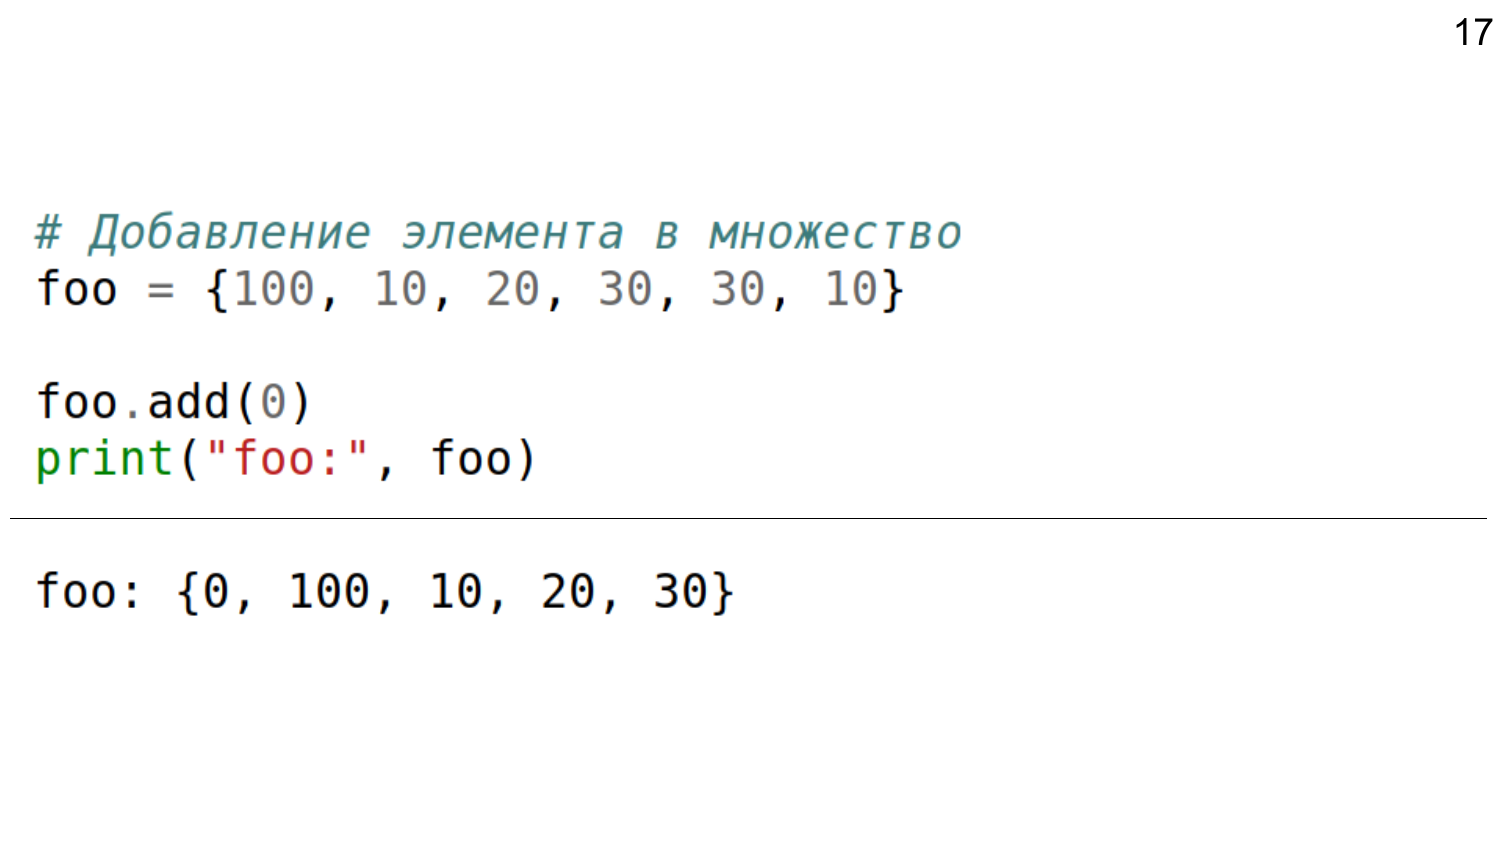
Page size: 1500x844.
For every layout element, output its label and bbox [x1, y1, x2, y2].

picture [17, 197, 973, 500]
picture [27, 556, 742, 630]
